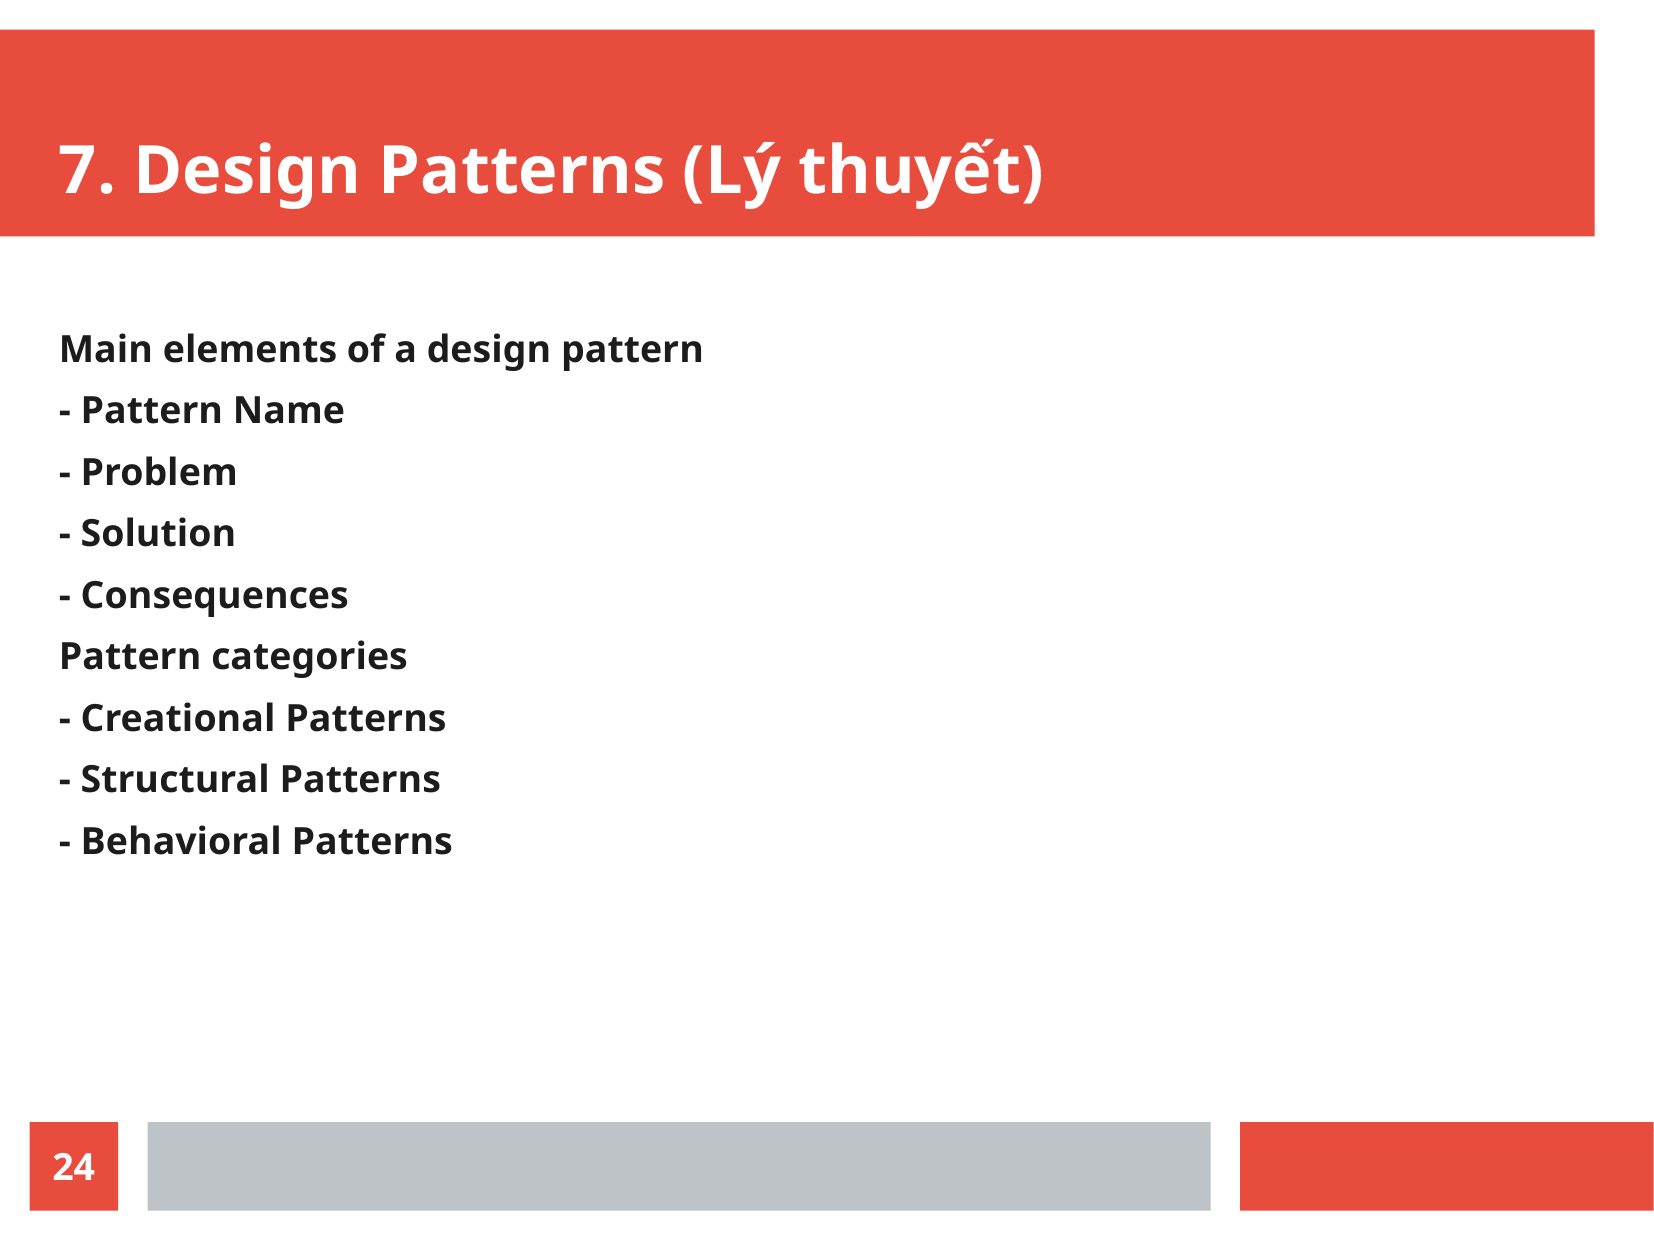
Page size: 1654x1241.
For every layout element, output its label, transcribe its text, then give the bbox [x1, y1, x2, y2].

text_box [29, 1122, 119, 1211]
list Main elements of a design pattern - Pattern Name - Problem - Solution - Consequences Pattern categories - Creational Patterns - Structural Patterns - Behavioral Patterns [59, 324, 1565, 1093]
title 7. Design Patterns (Lý thuyết) [59, 59, 1595, 207]
